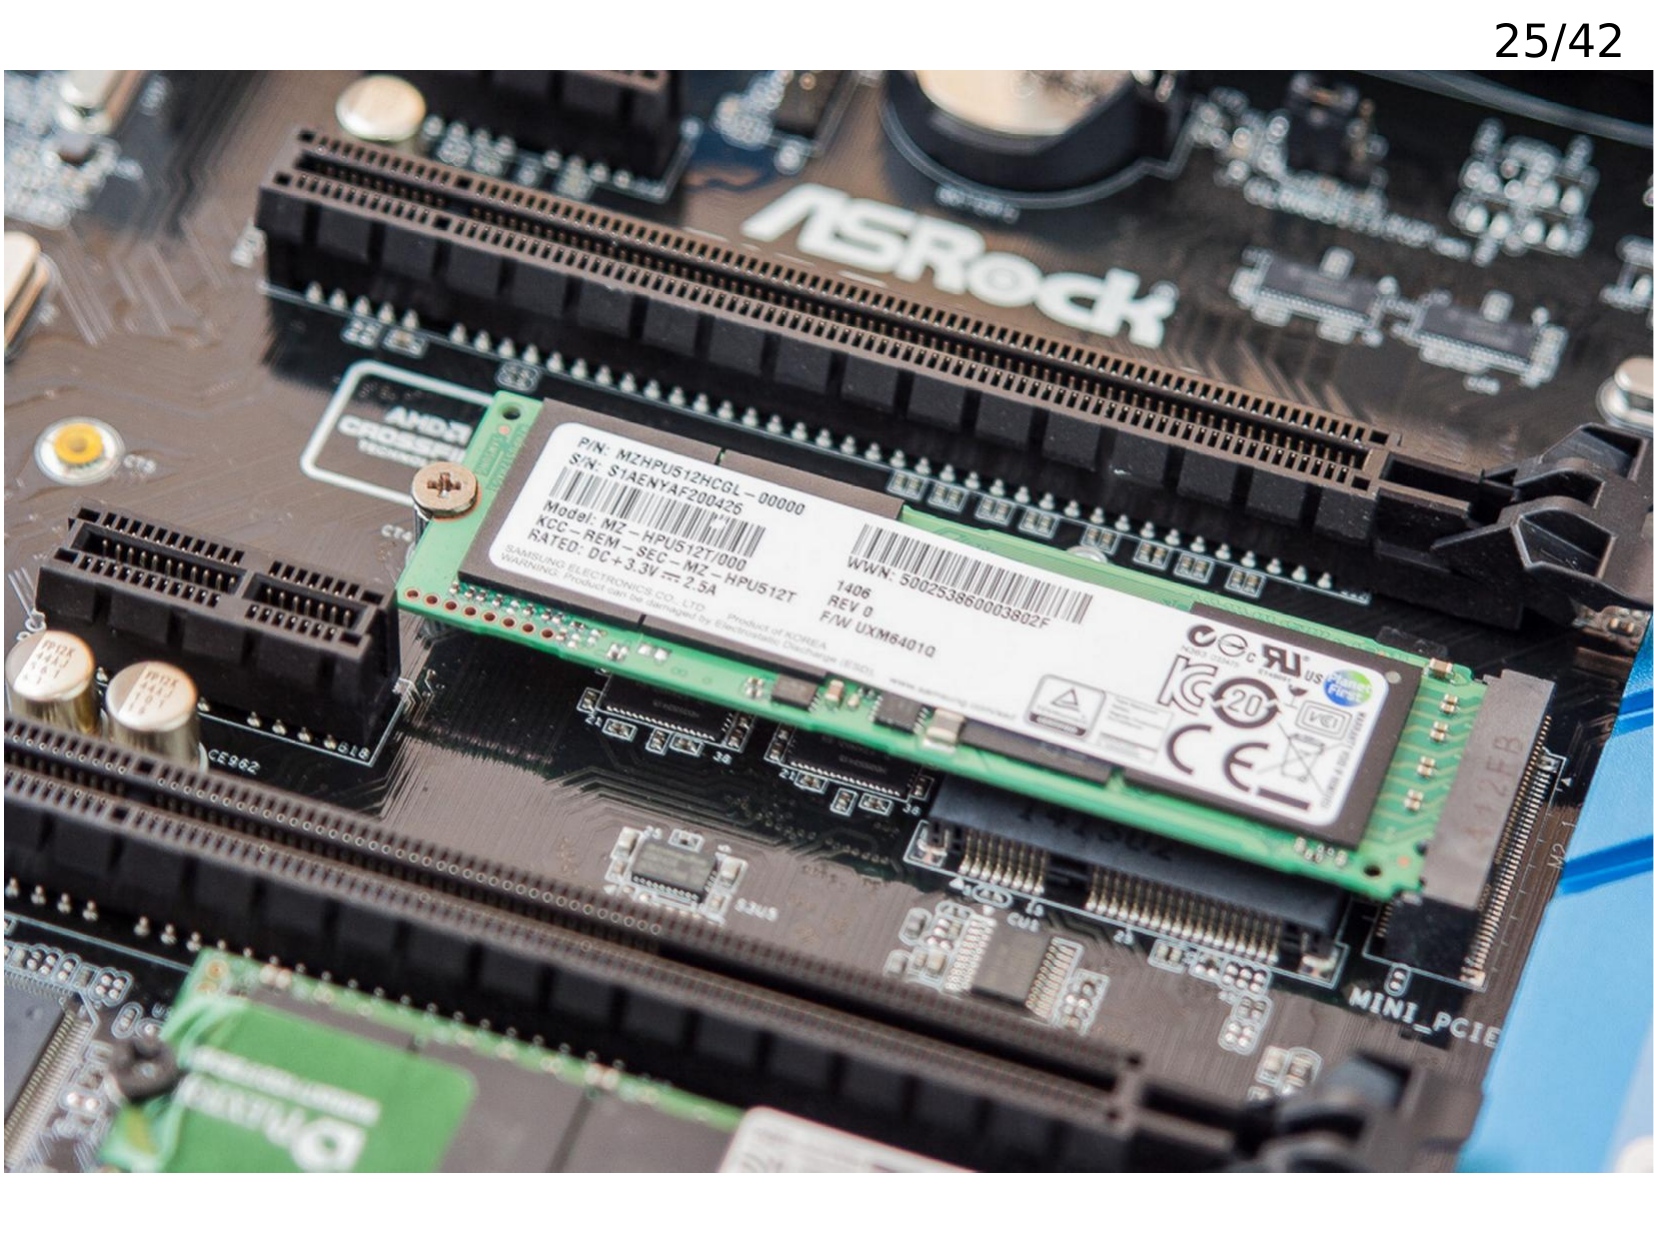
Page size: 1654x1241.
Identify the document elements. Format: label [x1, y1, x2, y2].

picture [4, 70, 1654, 1173]
